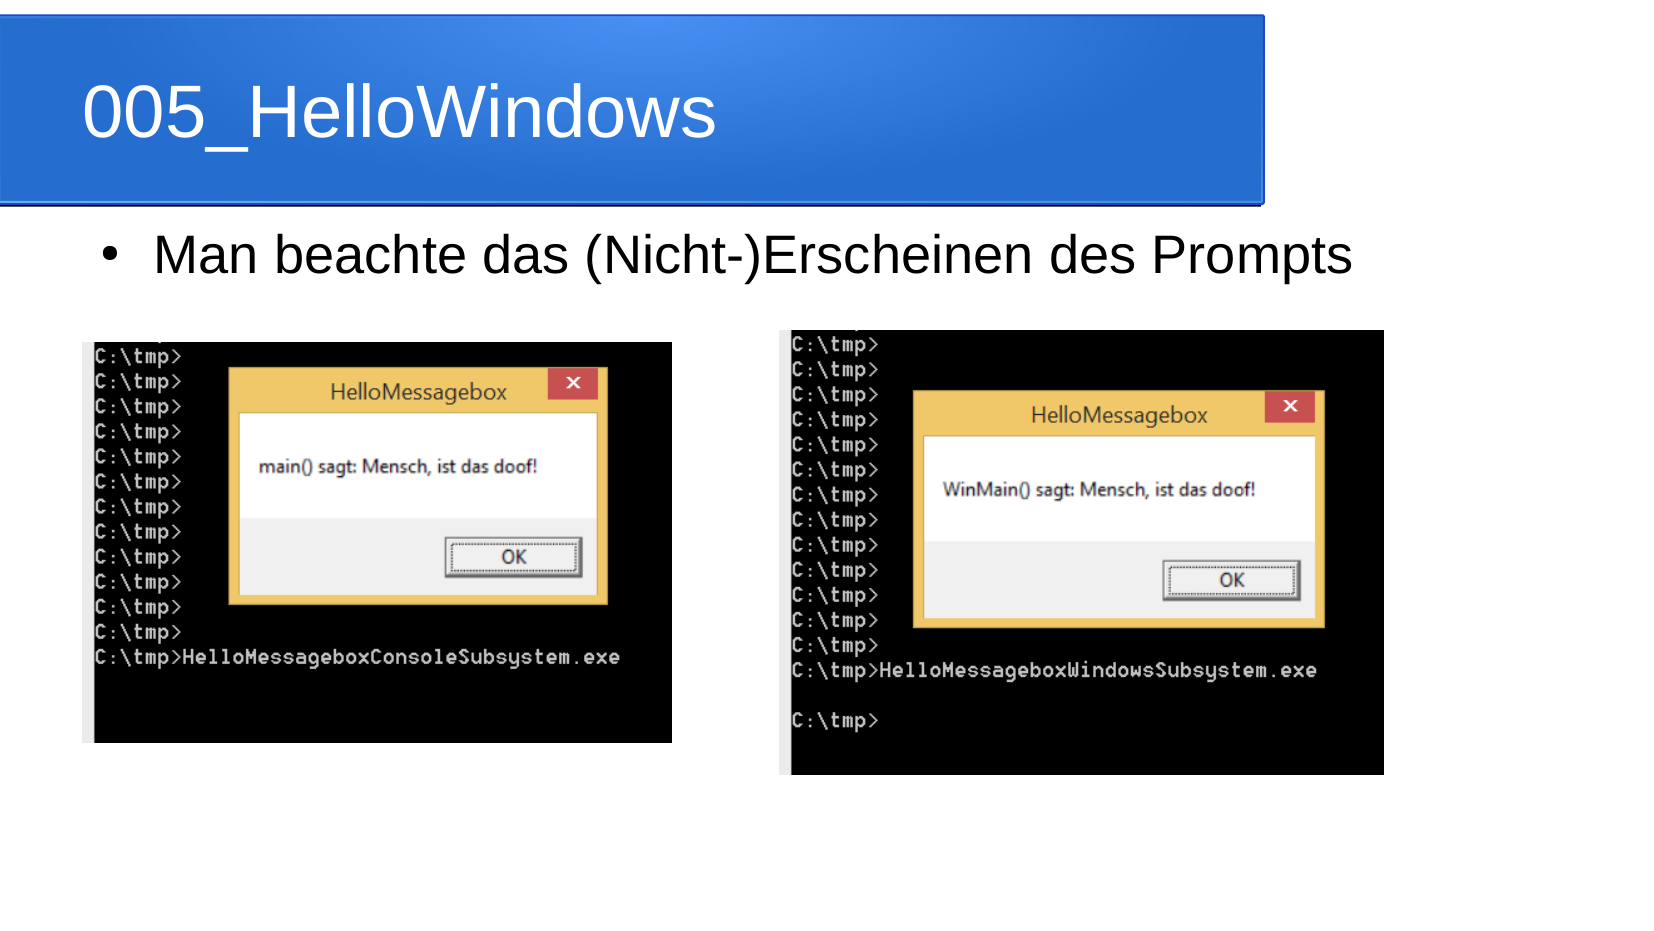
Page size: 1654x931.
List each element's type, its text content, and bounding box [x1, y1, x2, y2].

picture [779, 330, 1384, 775]
title 005_HelloWindows [82, 35, 1235, 189]
picture [82, 342, 672, 743]
list Man beachte das (Nicht-)Erscheinen des Prompts [82, 224, 1571, 764]
